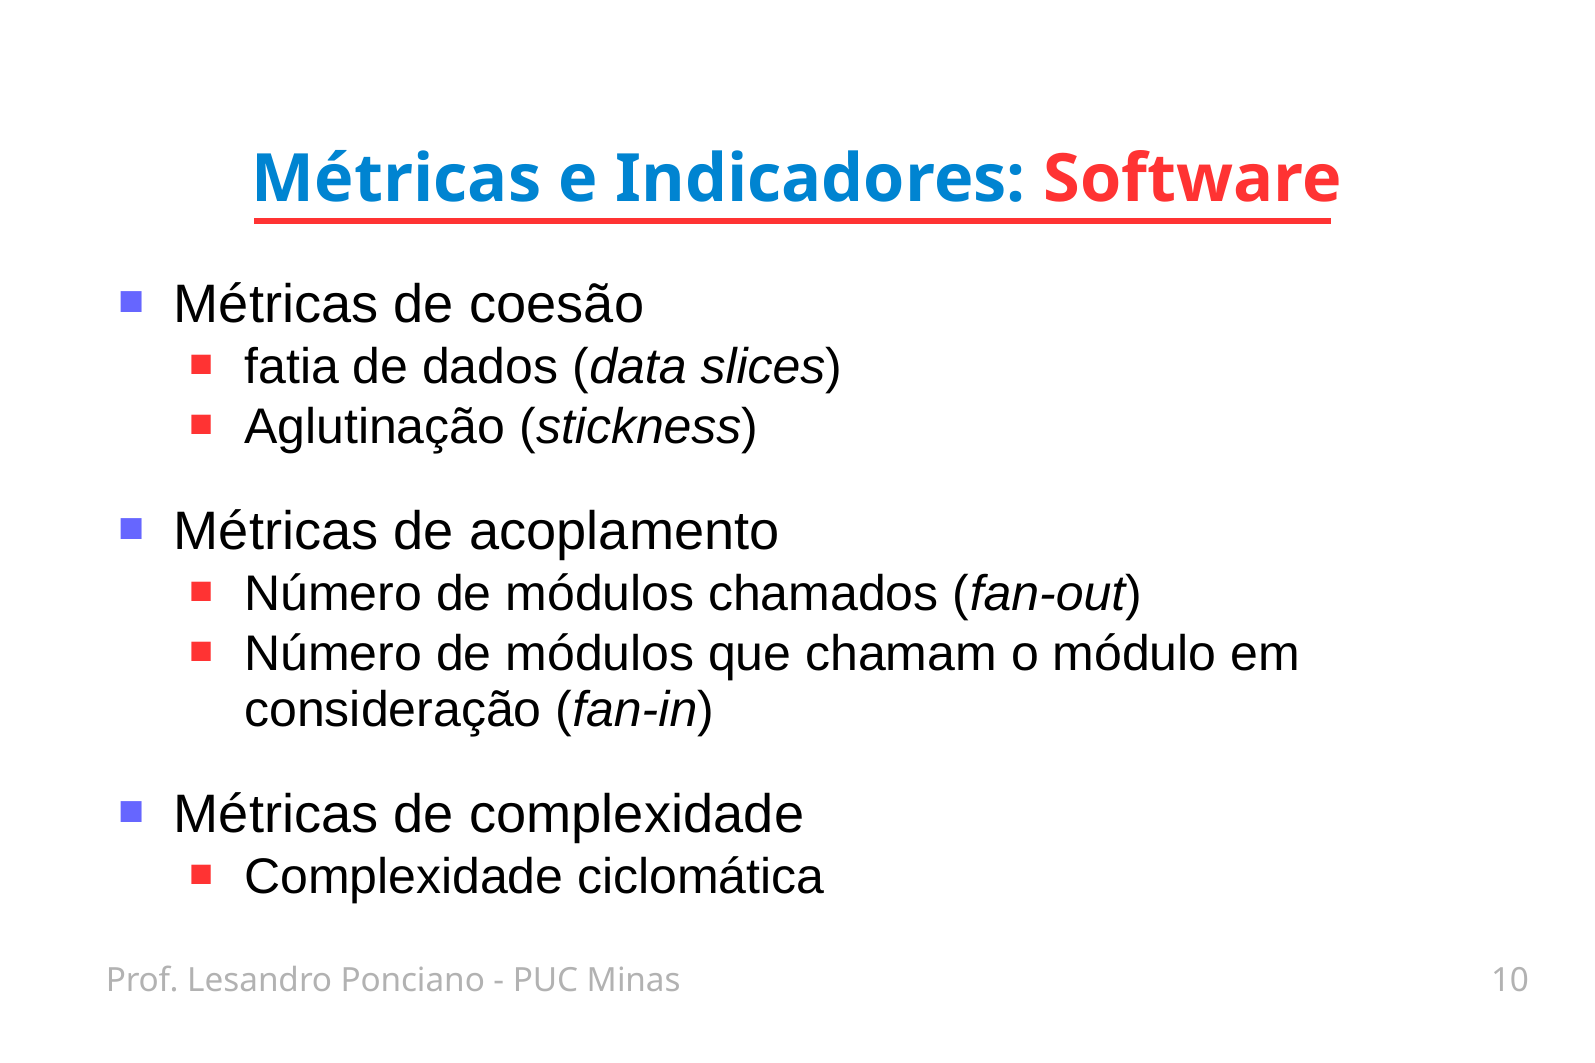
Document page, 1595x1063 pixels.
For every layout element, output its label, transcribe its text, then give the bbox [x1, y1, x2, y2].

list Métricas de coesão fatia de dados (data slices) Aglutinação (stickness) Métricas de acoplamento Número de módulos chamados (fan-out) Número de módulos que chamam o módulo em consideração (fan-in) Métricas de complexidade Complexidade ciclomática [102, 273, 1506, 917]
title Métricas e Indicadores: Software [132, 96, 1462, 255]
